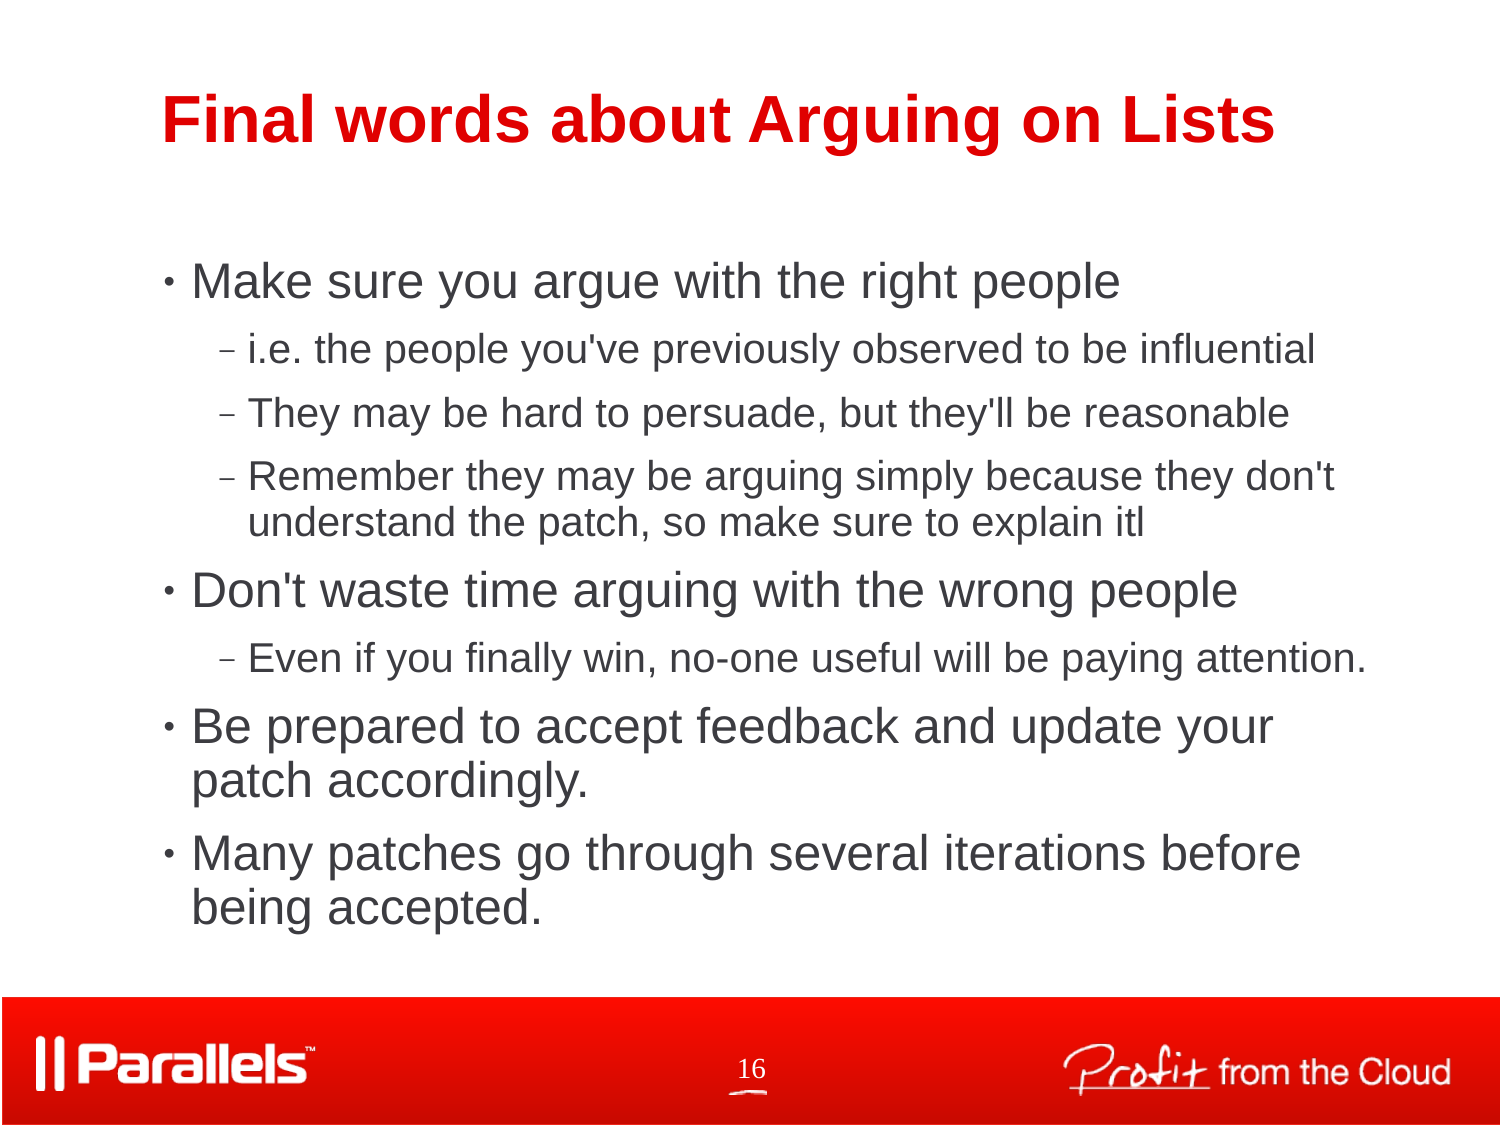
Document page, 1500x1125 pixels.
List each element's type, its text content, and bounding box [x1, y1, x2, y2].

title Final words about Arguing on Lists [161, 41, 1383, 205]
list Make sure you argue with the right people i.e. the people you've previously observed to be influential They may be hard to persuade, but they'll be reasonable Remember they may be arguing simply because they don't understand the patch, so make sure to explain itl Don't waste time arguing with the wrong people Even if you finally win, no-one useful will be paying attention. Be prepared to accept feedback and update your patch accordingly. Many patches go through several iterations before being accepted. [163, 254, 1404, 998]
picture [727, 1090, 767, 1095]
picture [36, 1034, 318, 1091]
picture [1049, 1033, 1465, 1096]
